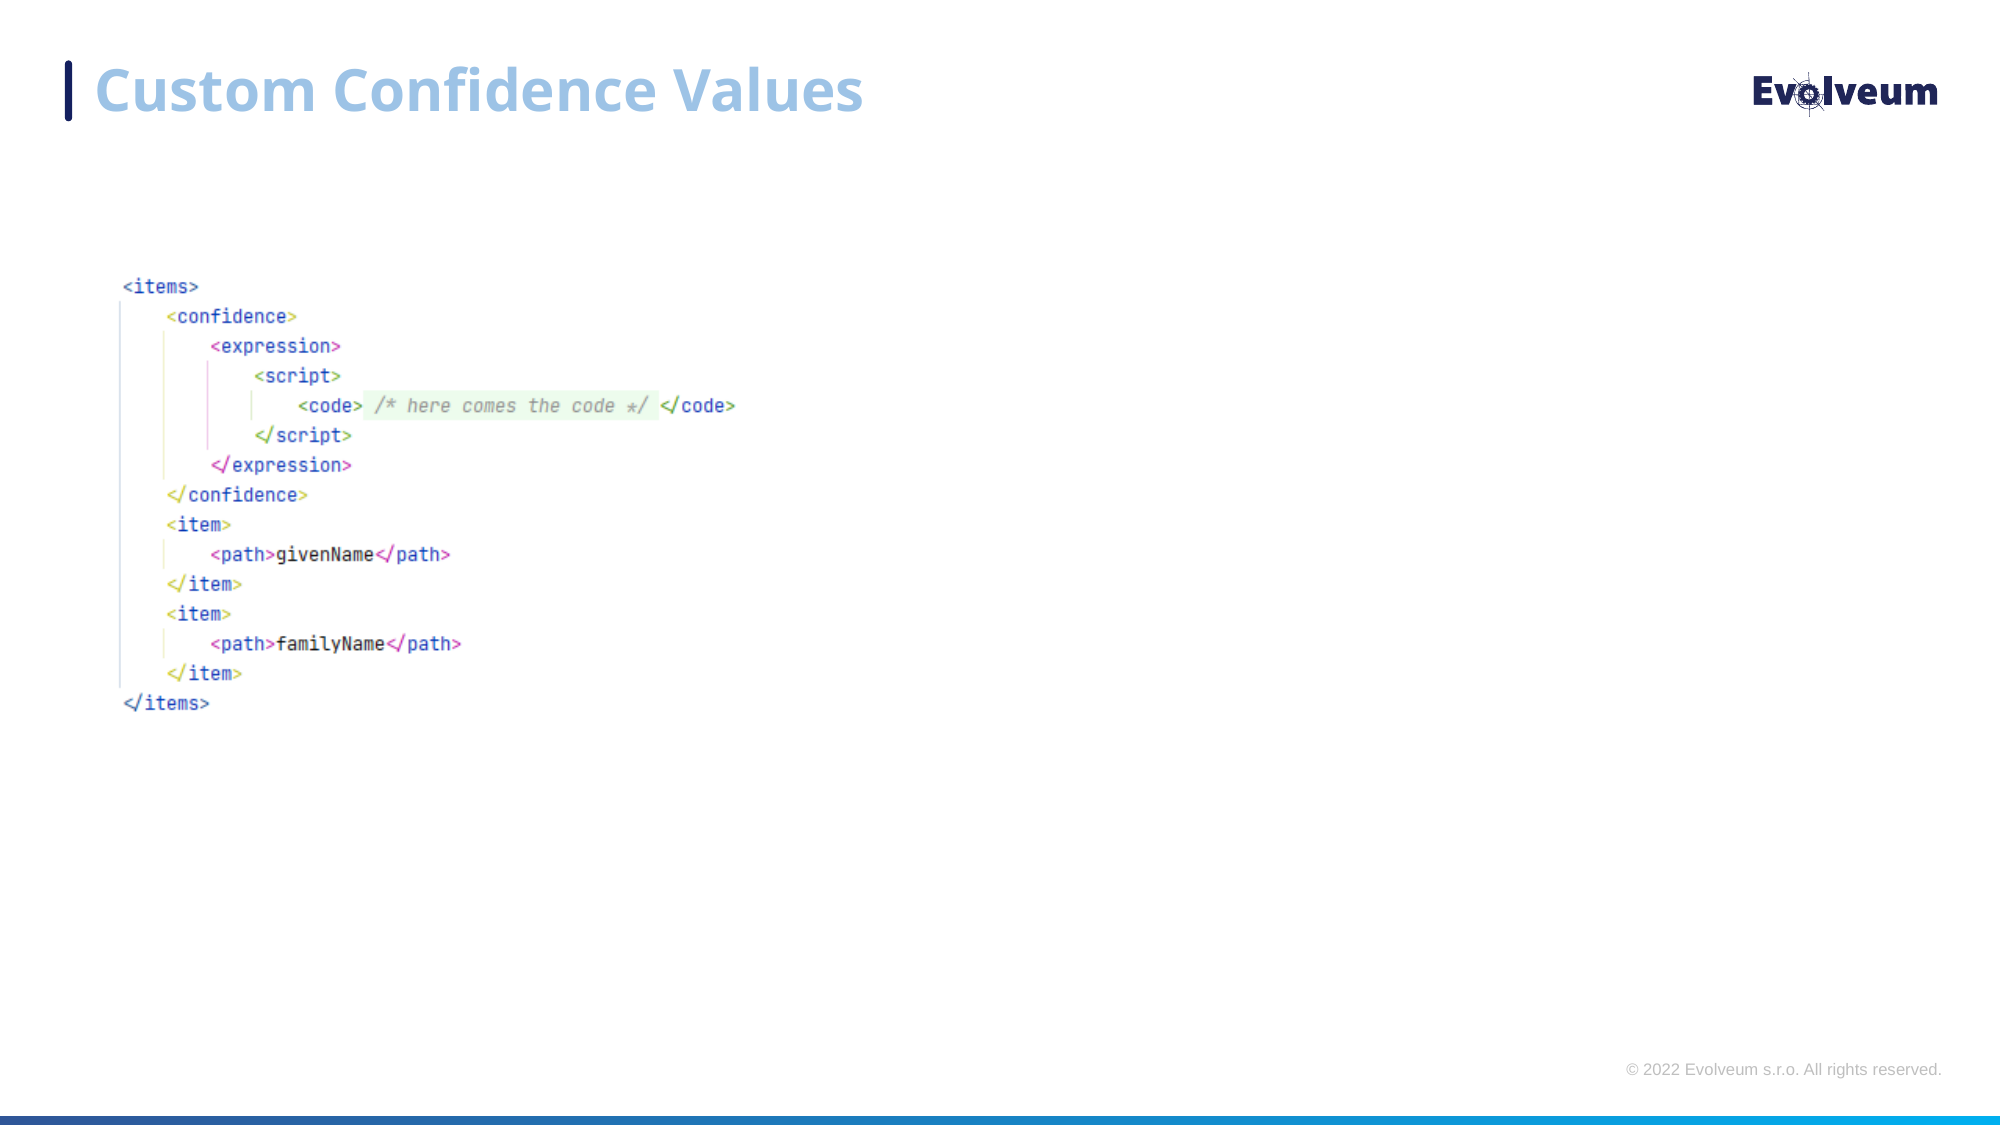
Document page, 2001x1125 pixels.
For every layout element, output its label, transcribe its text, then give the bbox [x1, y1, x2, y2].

picture [110, 270, 750, 718]
title Custom Confidence Values [94, 47, 1747, 130]
